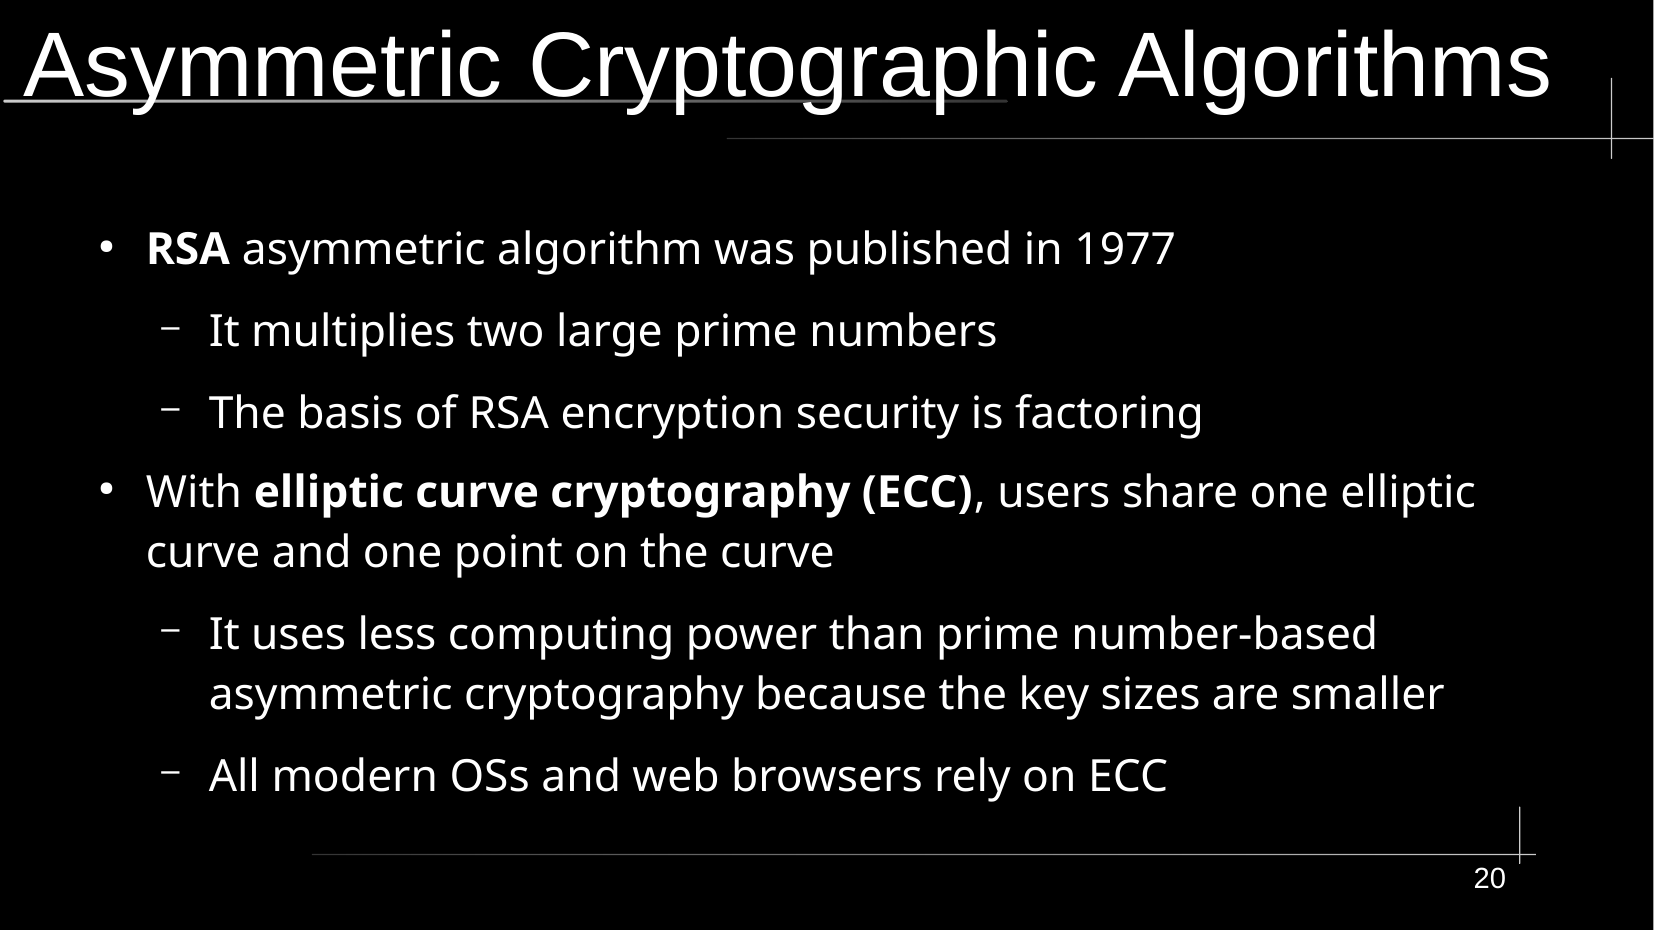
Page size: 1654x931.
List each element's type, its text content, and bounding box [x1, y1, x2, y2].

title Asymmetric Cryptographic Algorithms [23, 11, 1589, 119]
list RSA asymmetric algorithm was published in 1977 It multiplies two large prime numbers The basis of RSA encryption security is factoring With elliptic curve cryptography (ECC), users share one elliptic curve and one point on the curve It uses less computing power than prime number-based asymmetric cryptography because the key sizes are smaller All modern OSs and web browsers rely on ECC [82, 217, 1592, 811]
